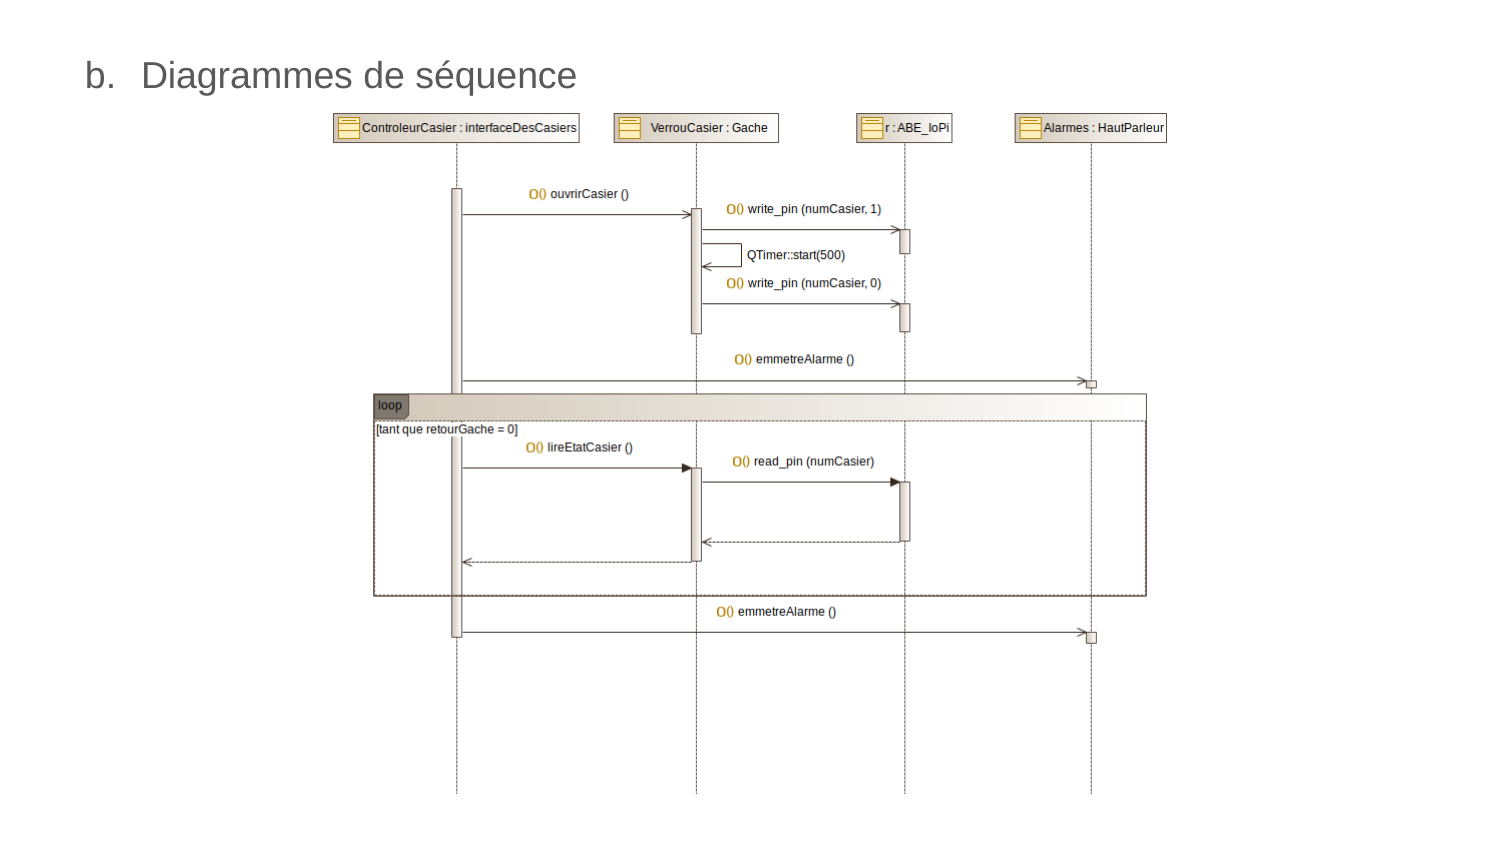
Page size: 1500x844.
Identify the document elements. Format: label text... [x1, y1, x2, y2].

picture [323, 103, 1177, 804]
list Diagrammes de séquence [51, 33, 1449, 594]
